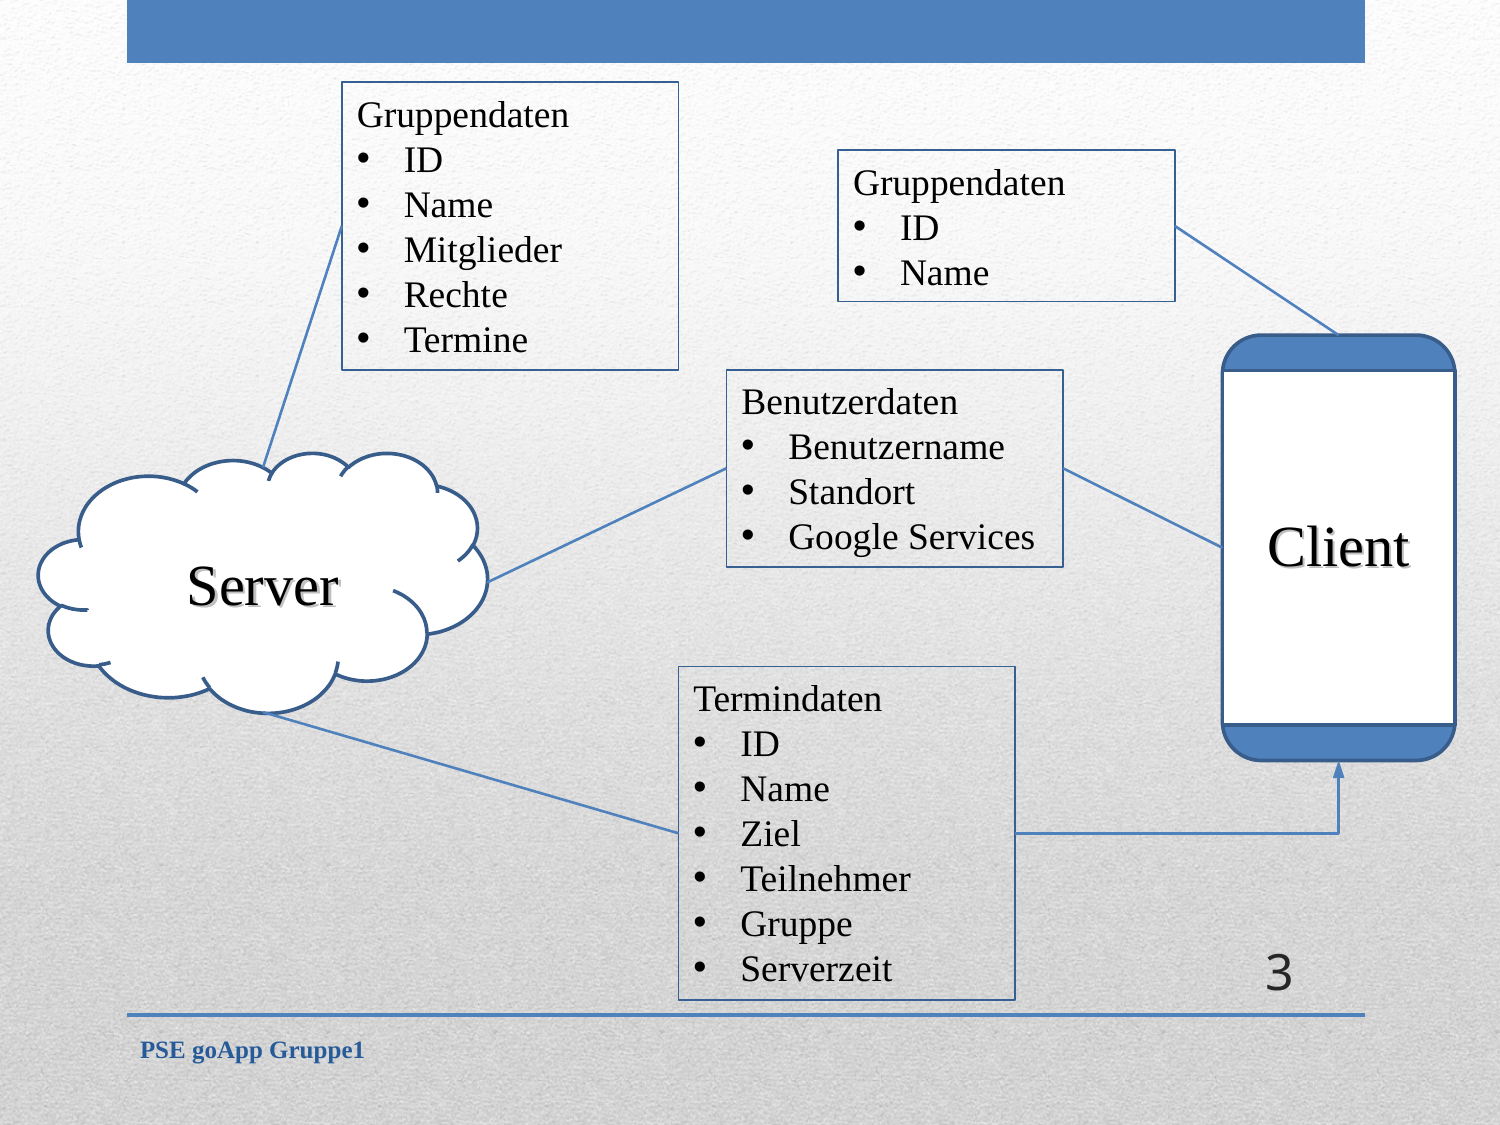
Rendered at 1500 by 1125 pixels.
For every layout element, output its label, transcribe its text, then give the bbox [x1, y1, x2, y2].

text_box Client [1250, 500, 1428, 587]
text_box Benutzerdaten Benutzername Standort Google Services [726, 369, 1064, 567]
text_box [1250, 933, 1376, 993]
text_box PSE goApp Gruppe1 [125, 1018, 925, 1079]
text_box [1222, 335, 1455, 761]
text_box Gruppendaten ID Name Mitglieder Rechte Termine [341, 82, 679, 370]
text_box Termindaten ID Name Ziel Teilnehmer Gruppe Serverzeit [678, 666, 1016, 1000]
text_box Server [103, 539, 423, 626]
text_box [38, 453, 488, 714]
text_box Gruppendaten ID Name [838, 150, 1175, 302]
